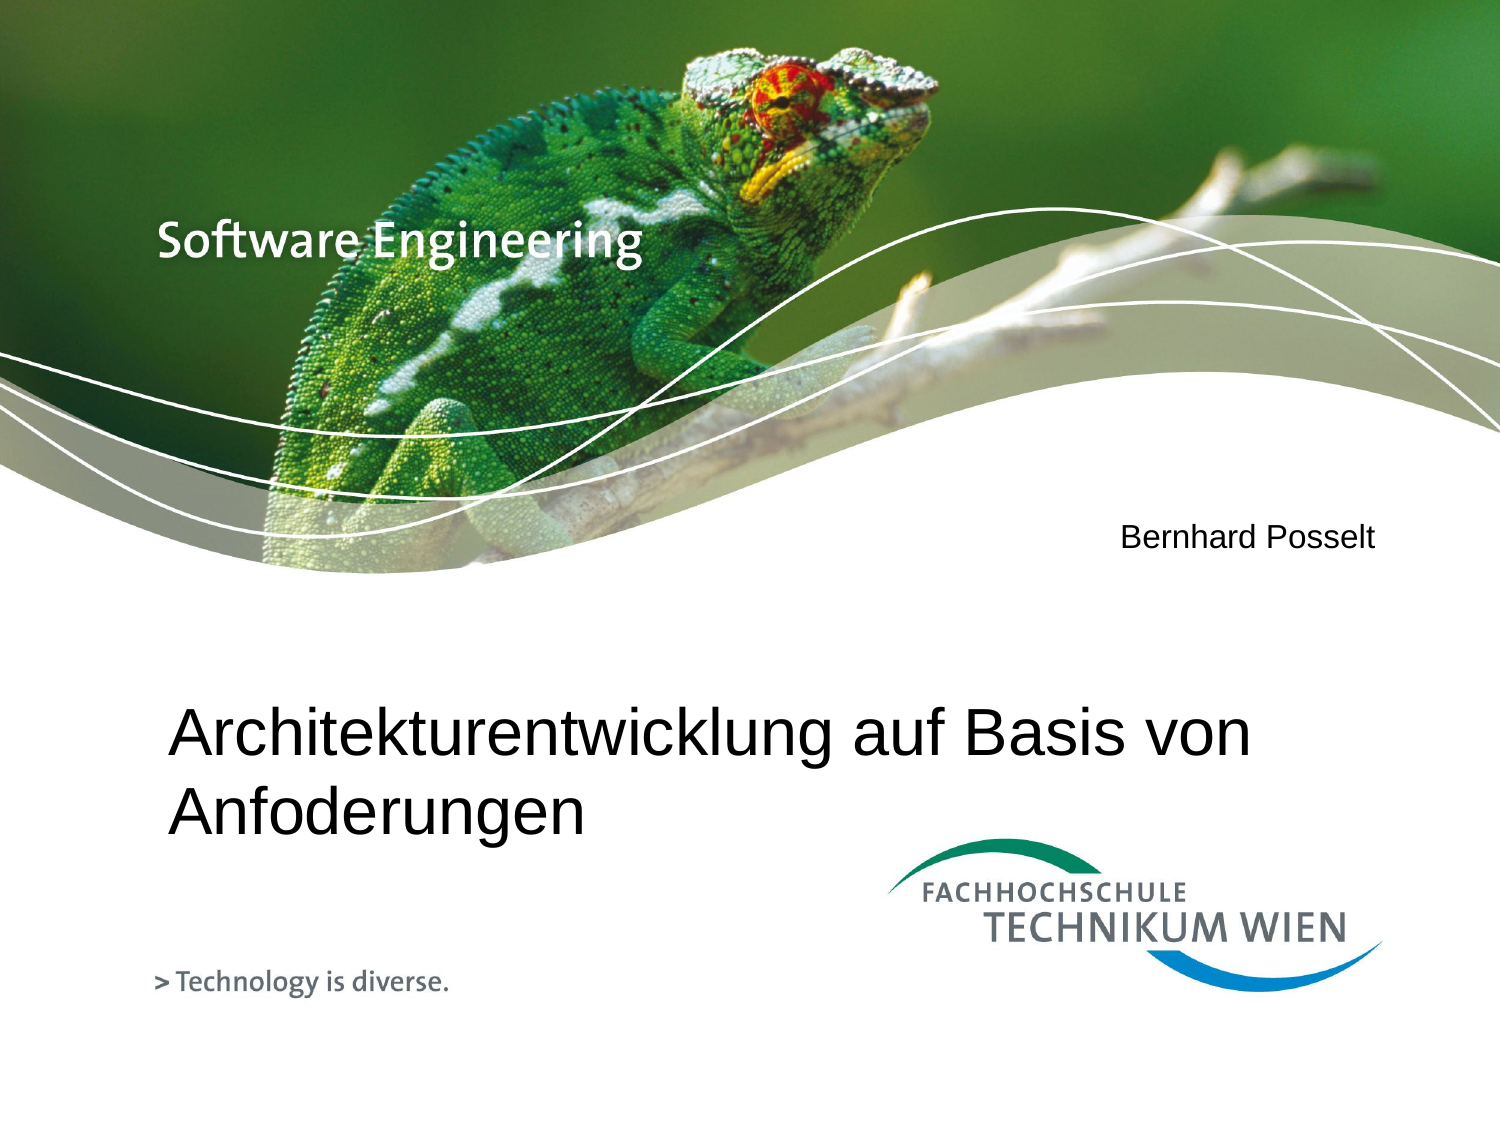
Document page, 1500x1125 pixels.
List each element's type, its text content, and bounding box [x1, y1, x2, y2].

subtitle Bernhard Posselt [891, 515, 1376, 646]
title Architekturentwicklung auf Basis von Anfoderungen [153, 680, 1377, 857]
picture [0, 0, 1500, 1125]
